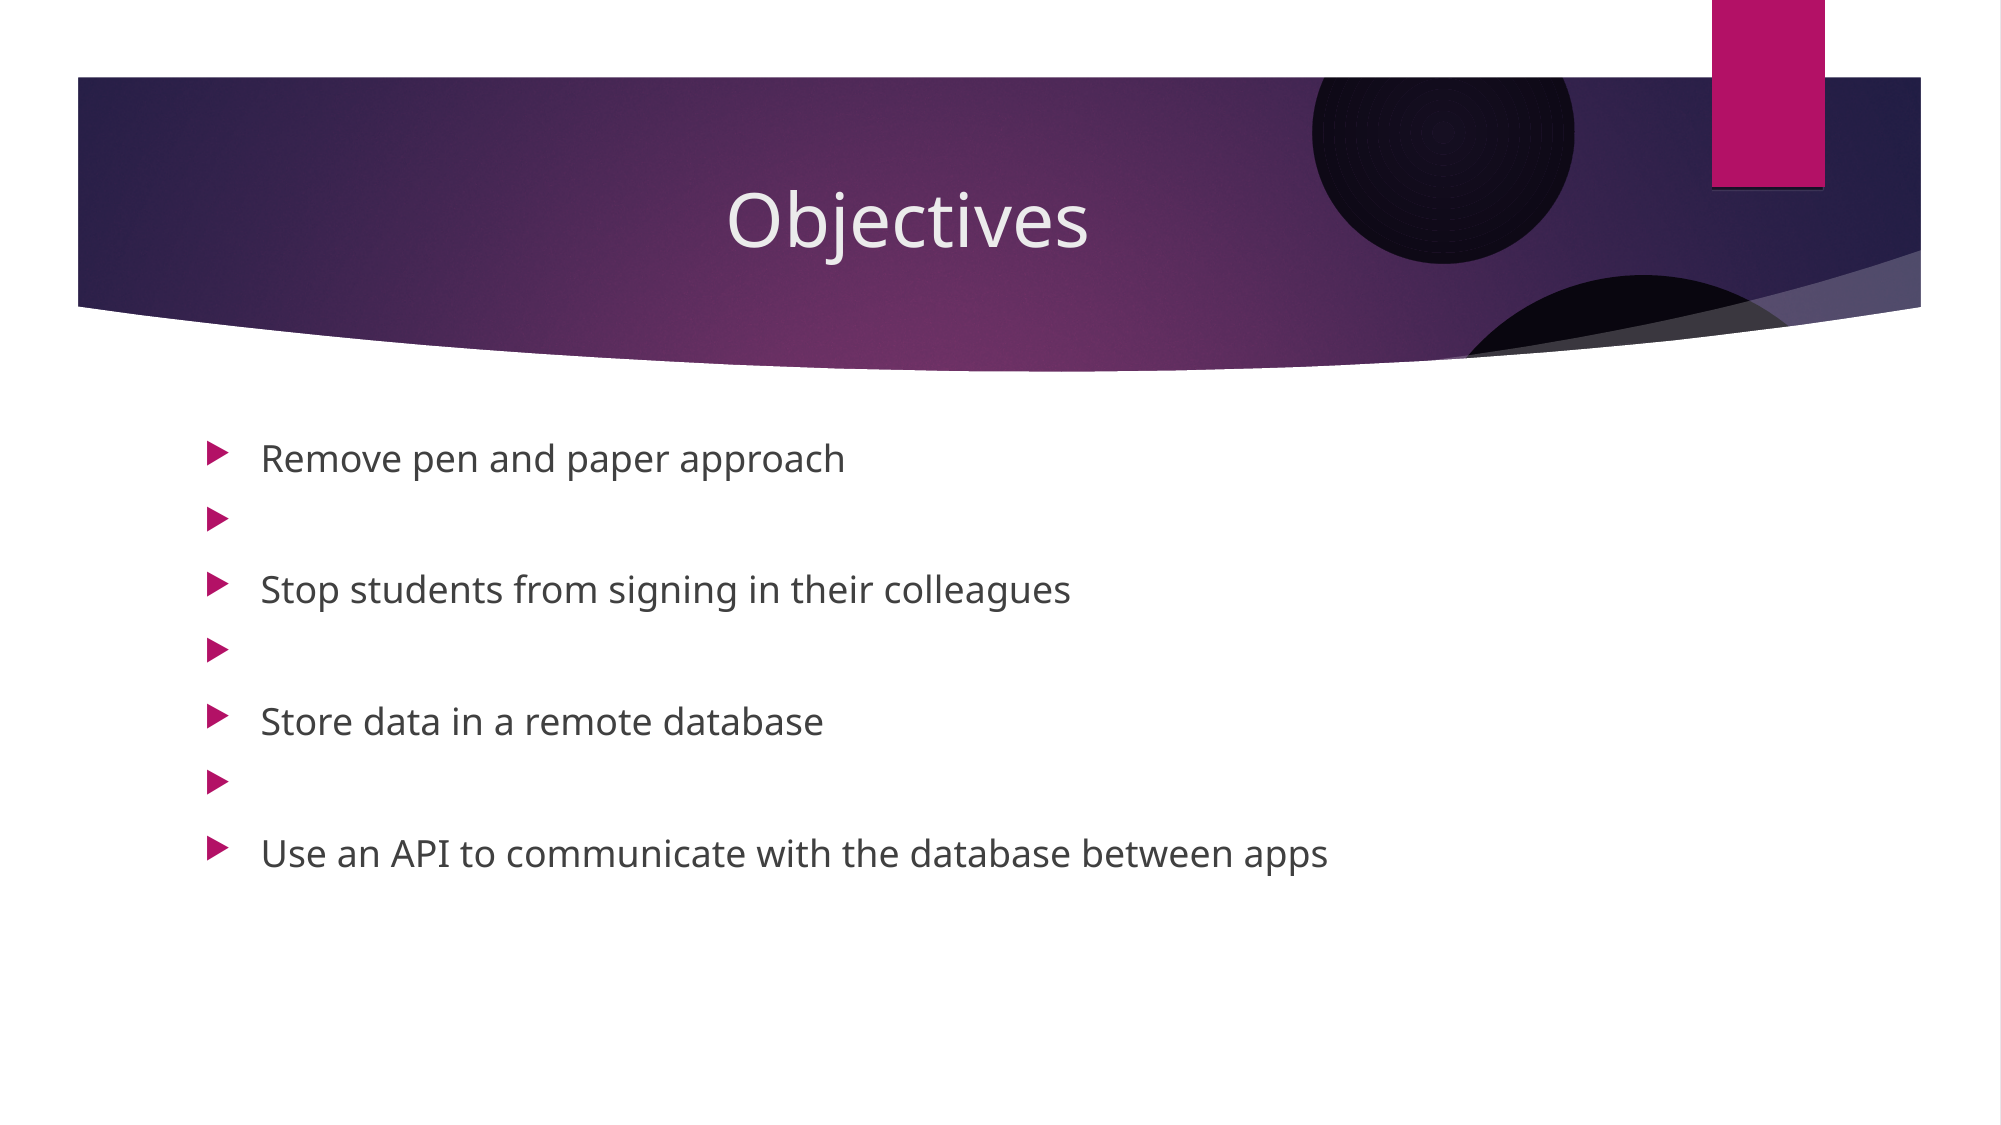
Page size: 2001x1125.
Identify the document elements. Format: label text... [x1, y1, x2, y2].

list Remove pen and paper approach Stop students from signing in their colleagues Store data in a remote database Use an API to communicate with the database between apps [189, 427, 1638, 988]
title Objectives [189, 159, 1627, 276]
